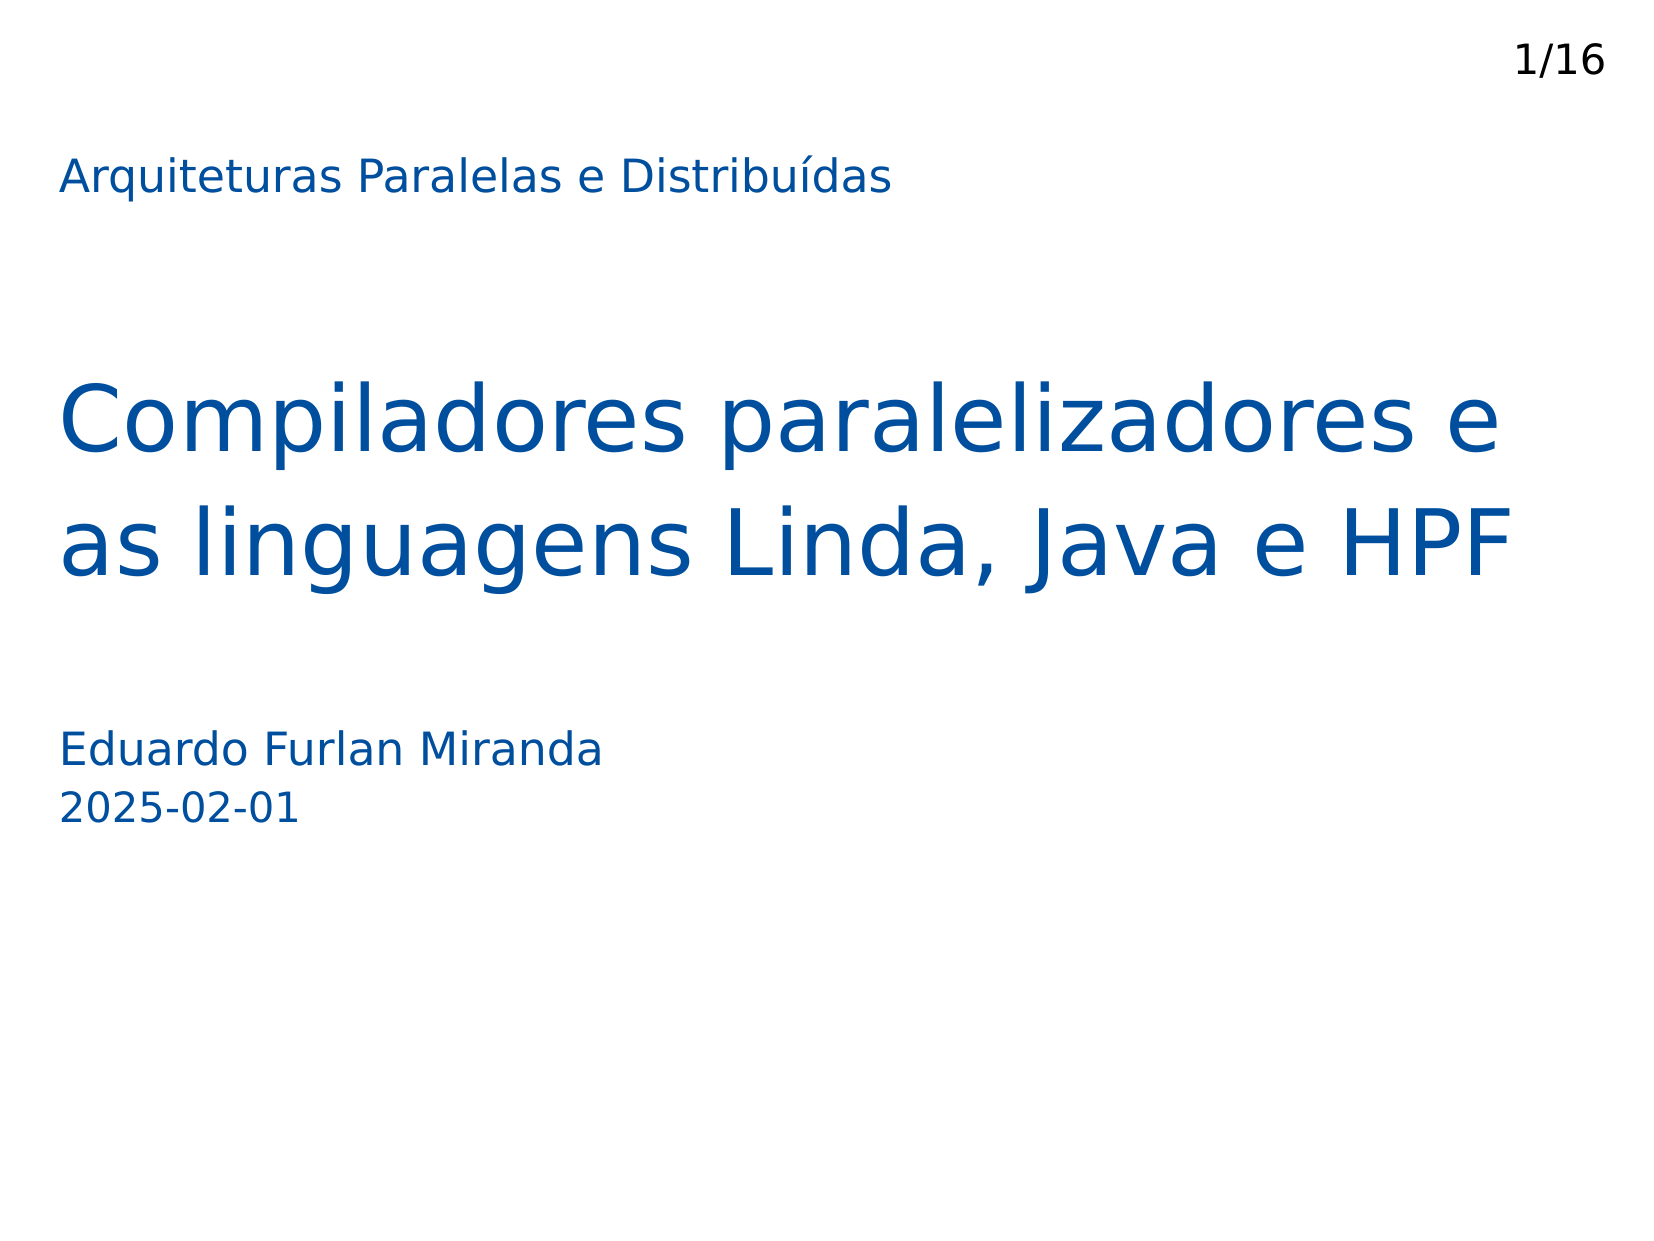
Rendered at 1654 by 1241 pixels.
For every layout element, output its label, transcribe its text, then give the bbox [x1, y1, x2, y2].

chart [720, 567, 933, 672]
list Arquiteturas Paralelas e Distribuídas Compiladores paralelizadores e as linguagens Linda, Java e HPF Eduardo Furlan Miranda 2025-02-01 [59, 141, 1625, 1211]
